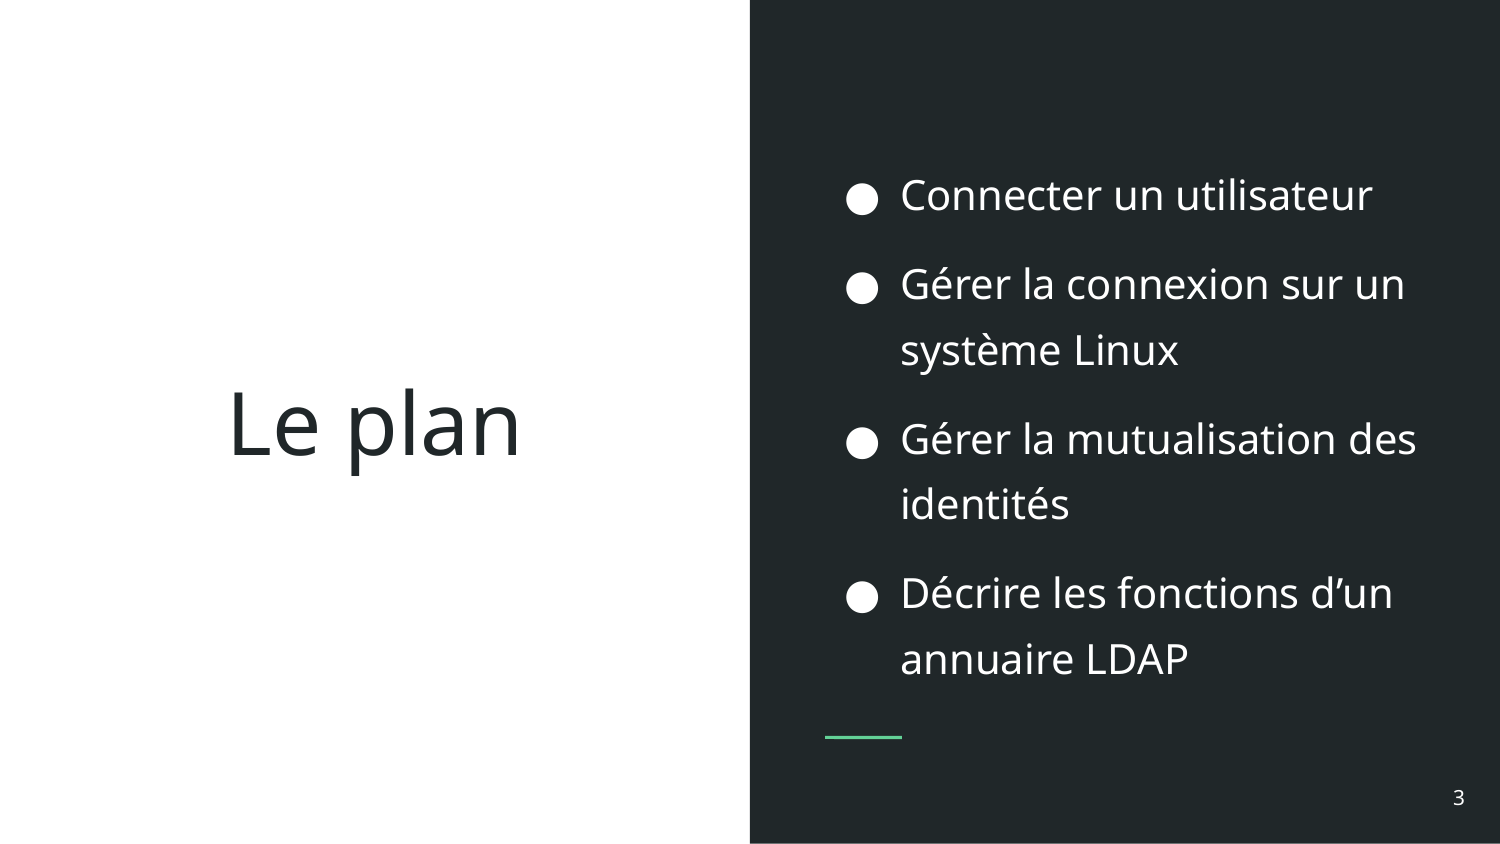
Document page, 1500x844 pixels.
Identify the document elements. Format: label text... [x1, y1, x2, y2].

slide_number <numéro> [1389, 764, 1480, 830]
title Le plan [43, 281, 708, 562]
list Connecter un utilisateur Gérer la connexion sur un système Linux Gérer la mutualisation des identités Décrire les fonctions d’un annuaire LDAP [810, 118, 1440, 725]
